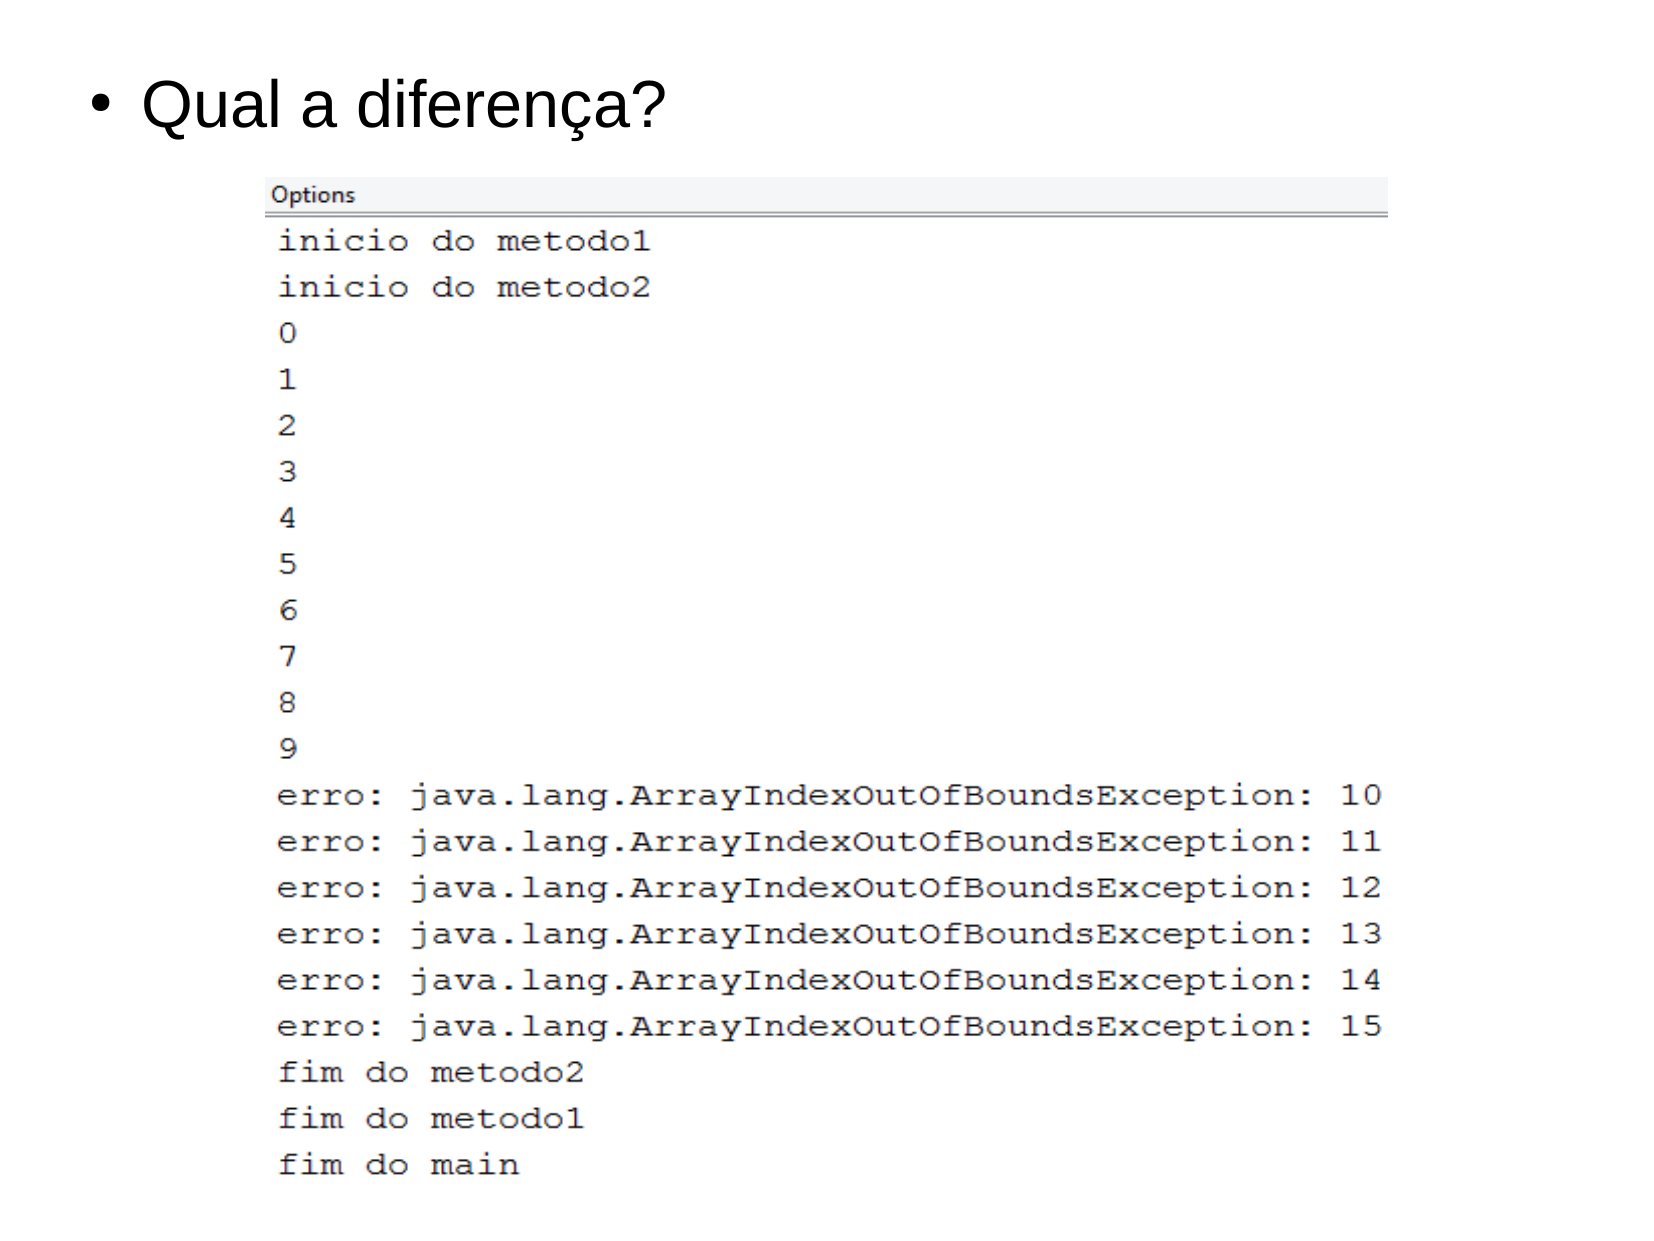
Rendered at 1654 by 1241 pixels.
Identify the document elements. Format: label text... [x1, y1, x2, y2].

picture [265, 177, 1388, 1182]
list Qual a diferença? [71, 67, 798, 886]
